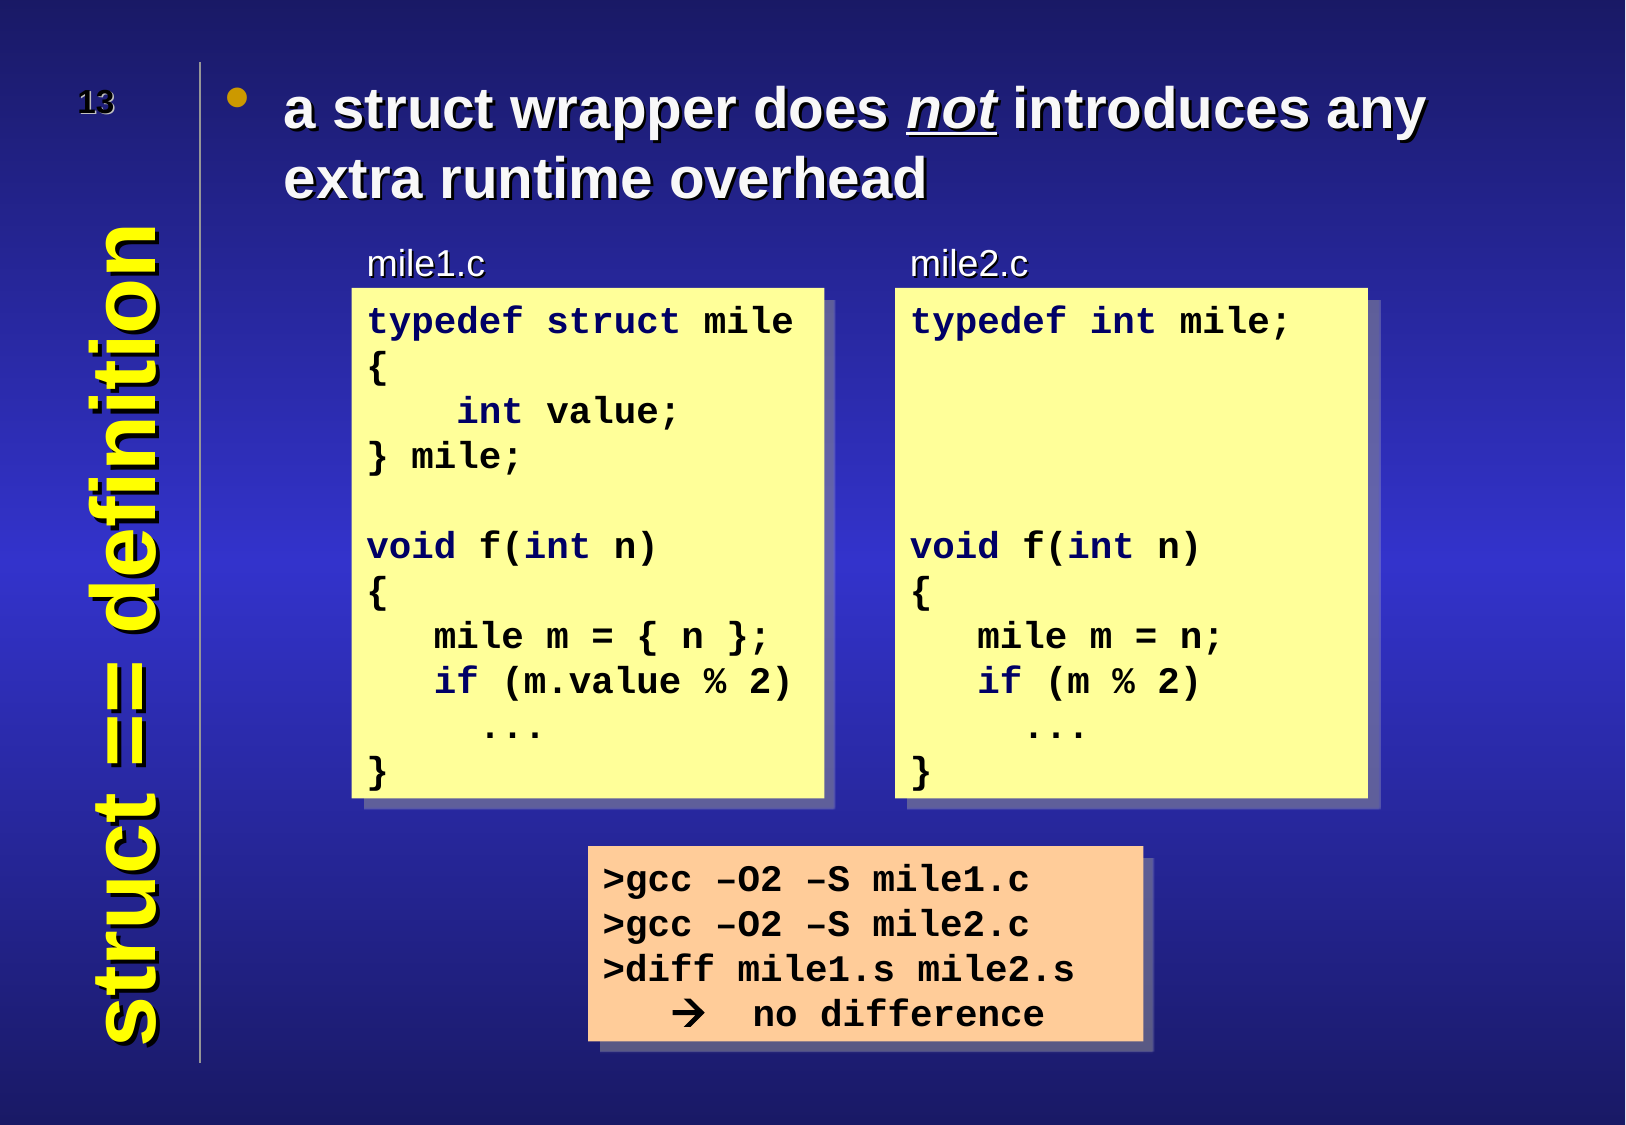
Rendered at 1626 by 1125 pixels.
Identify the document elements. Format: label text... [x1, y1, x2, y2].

list a struct wrapper does not introduces any extra runtime overhead [212, 62, 1550, 1063]
text_box >gcc –O2 –S mile1.c >gcc –O2 –S mile2.c >diff mile1.s mile2.s  no difference [588, 846, 1144, 1042]
text_box typedef int mile; void f(int n) { mile m = n; if (m % 2) ... } [895, 287, 1368, 799]
title struct == definition [50, 187, 188, 1063]
text_box typedef struct mile { int value; } mile; void f(int n) { mile m = { n }; if (m.value % 2) ... } [351, 287, 825, 799]
text_box mile2.c [895, 231, 1191, 293]
text_box mile1.c [351, 231, 648, 293]
